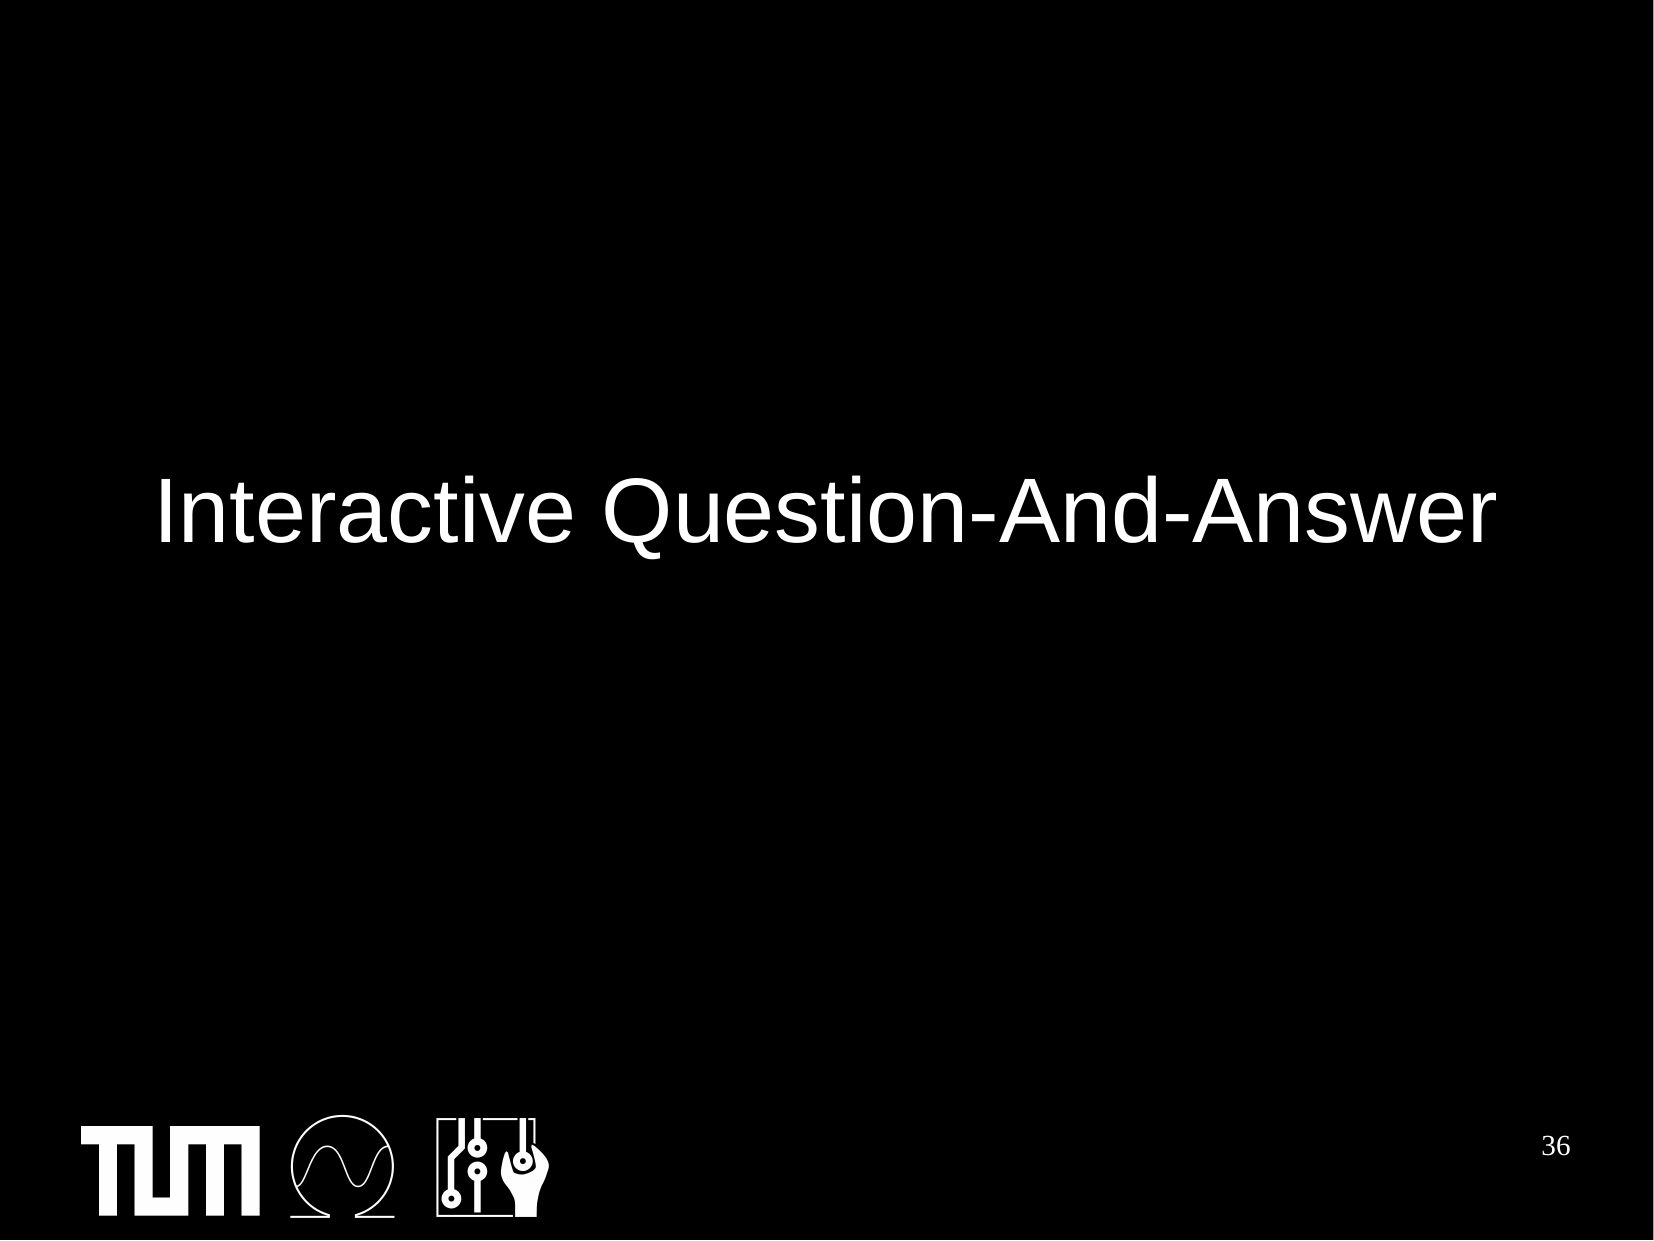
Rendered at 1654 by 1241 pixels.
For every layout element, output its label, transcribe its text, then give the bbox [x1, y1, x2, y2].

title Interactive Question-And-Answer [82, 407, 1571, 615]
picture [63, 1108, 272, 1227]
picture [425, 1108, 554, 1227]
picture [283, 1108, 402, 1227]
